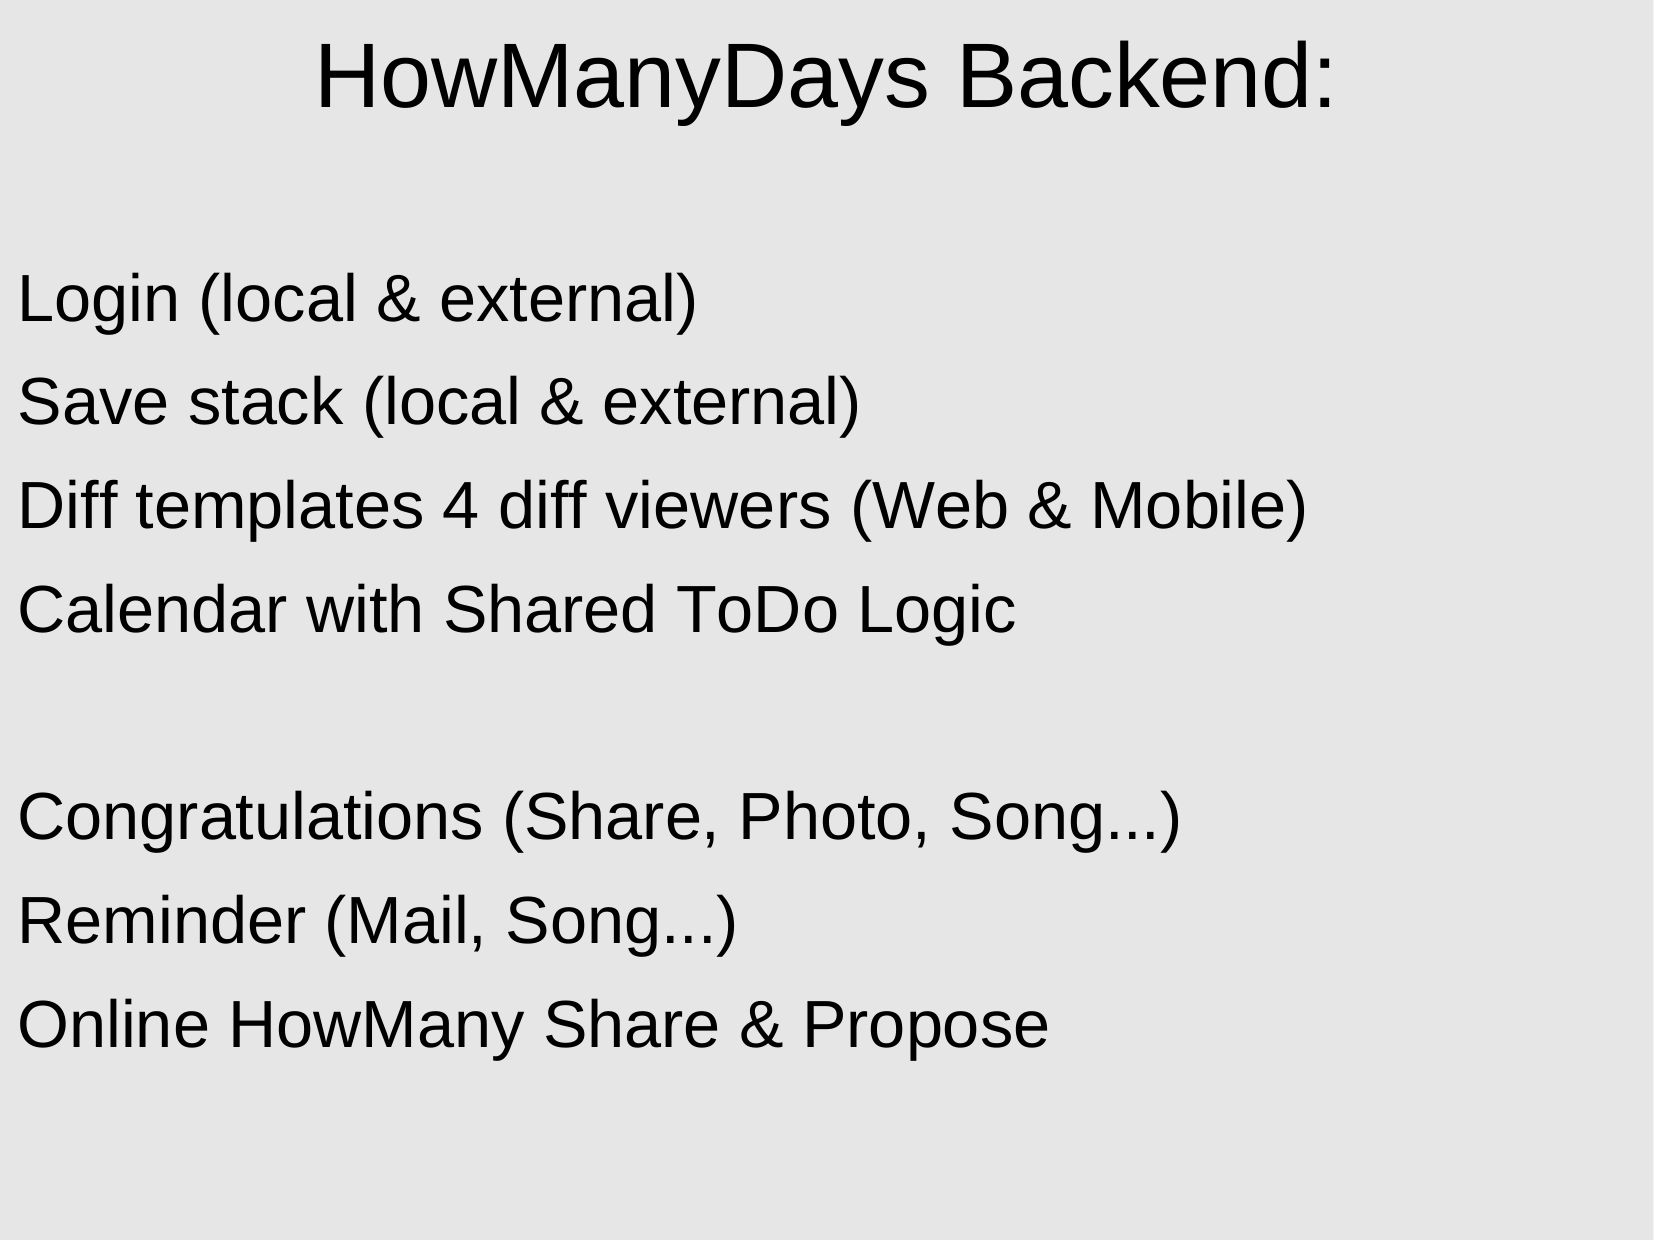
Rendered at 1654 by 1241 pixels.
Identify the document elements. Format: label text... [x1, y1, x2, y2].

title HowManyDays Backend: [0, 0, 1654, 147]
list Login (local & external) Save stack (local & external) Diff templates 4 diff viewers (Web & Mobile) Calendar with Shared ToDo Logic Congratulations (Share, Photo, Song...) Reminder (Mail, Song...) Online HowMany Share & Propose [0, 147, 1654, 1241]
